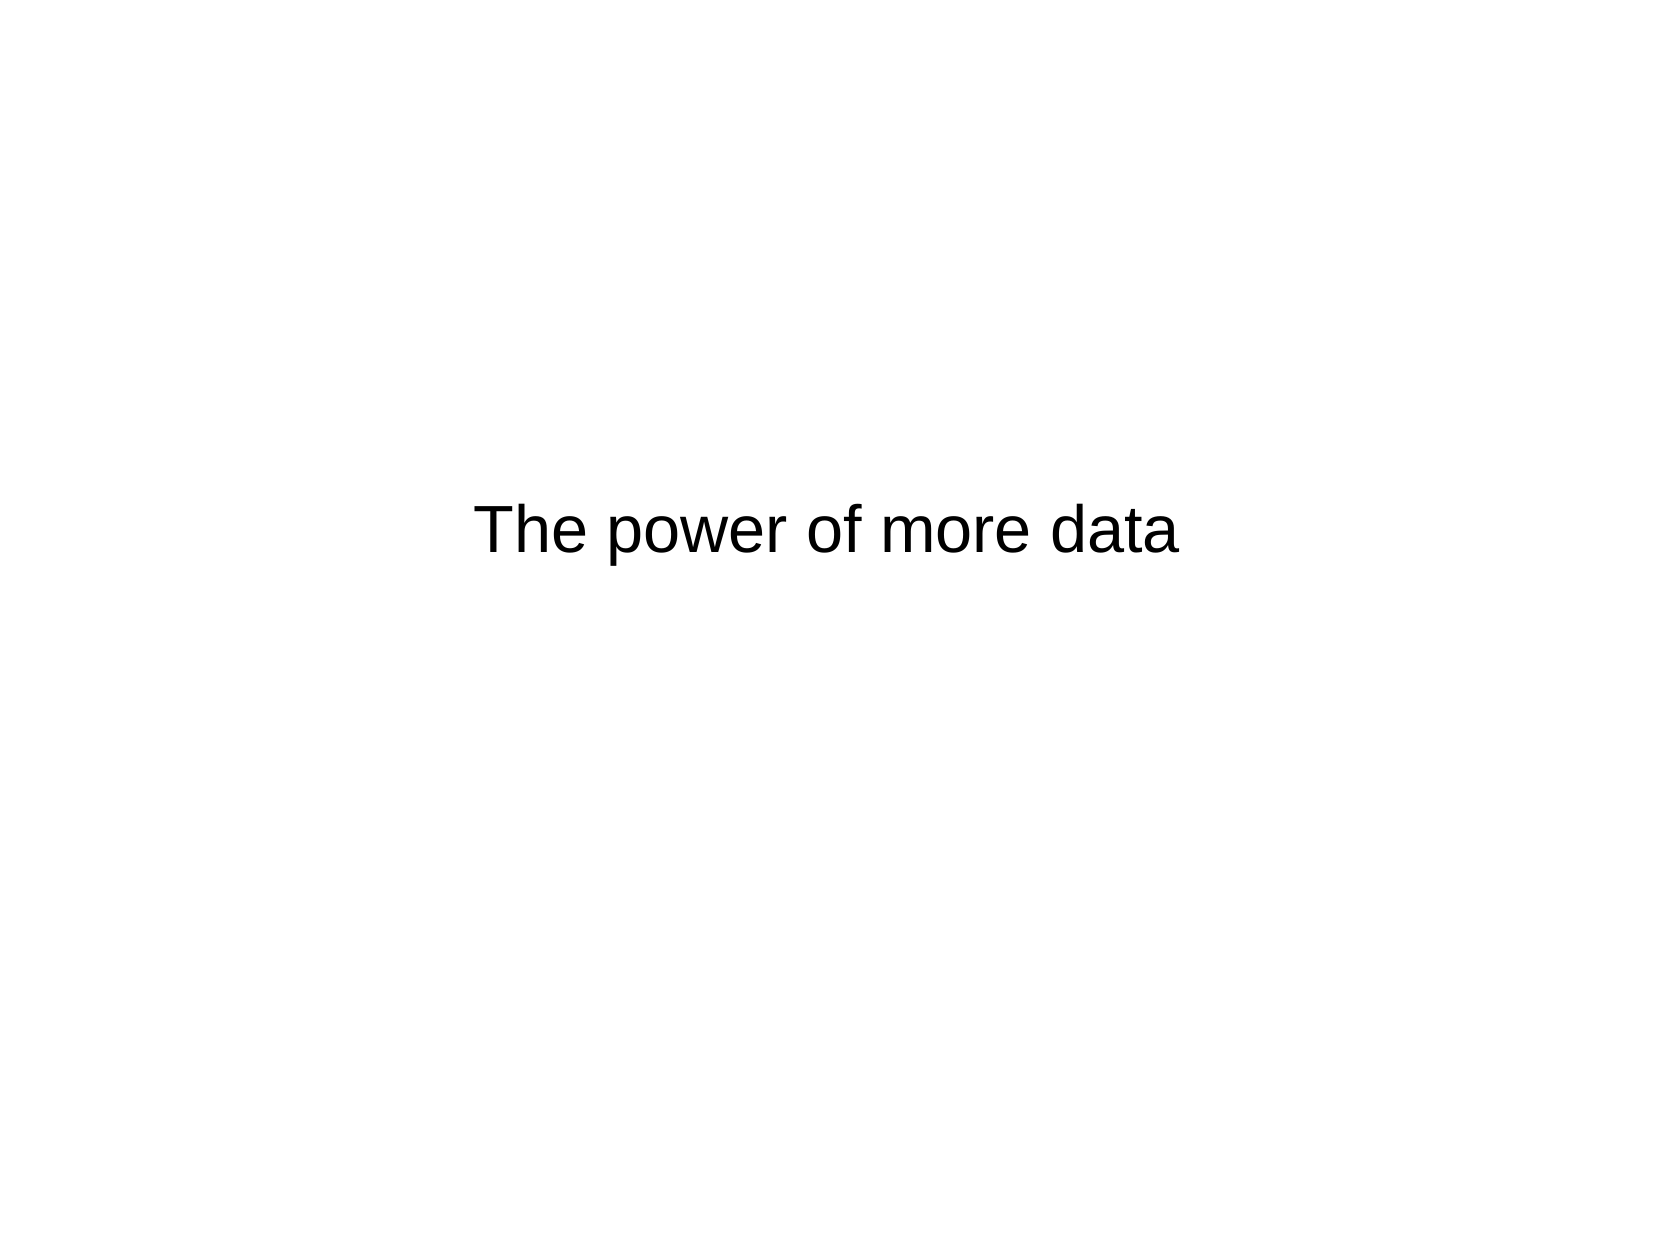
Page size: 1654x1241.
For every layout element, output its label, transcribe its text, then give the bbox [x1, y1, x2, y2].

subtitle The power of more data [82, 49, 1571, 1010]
